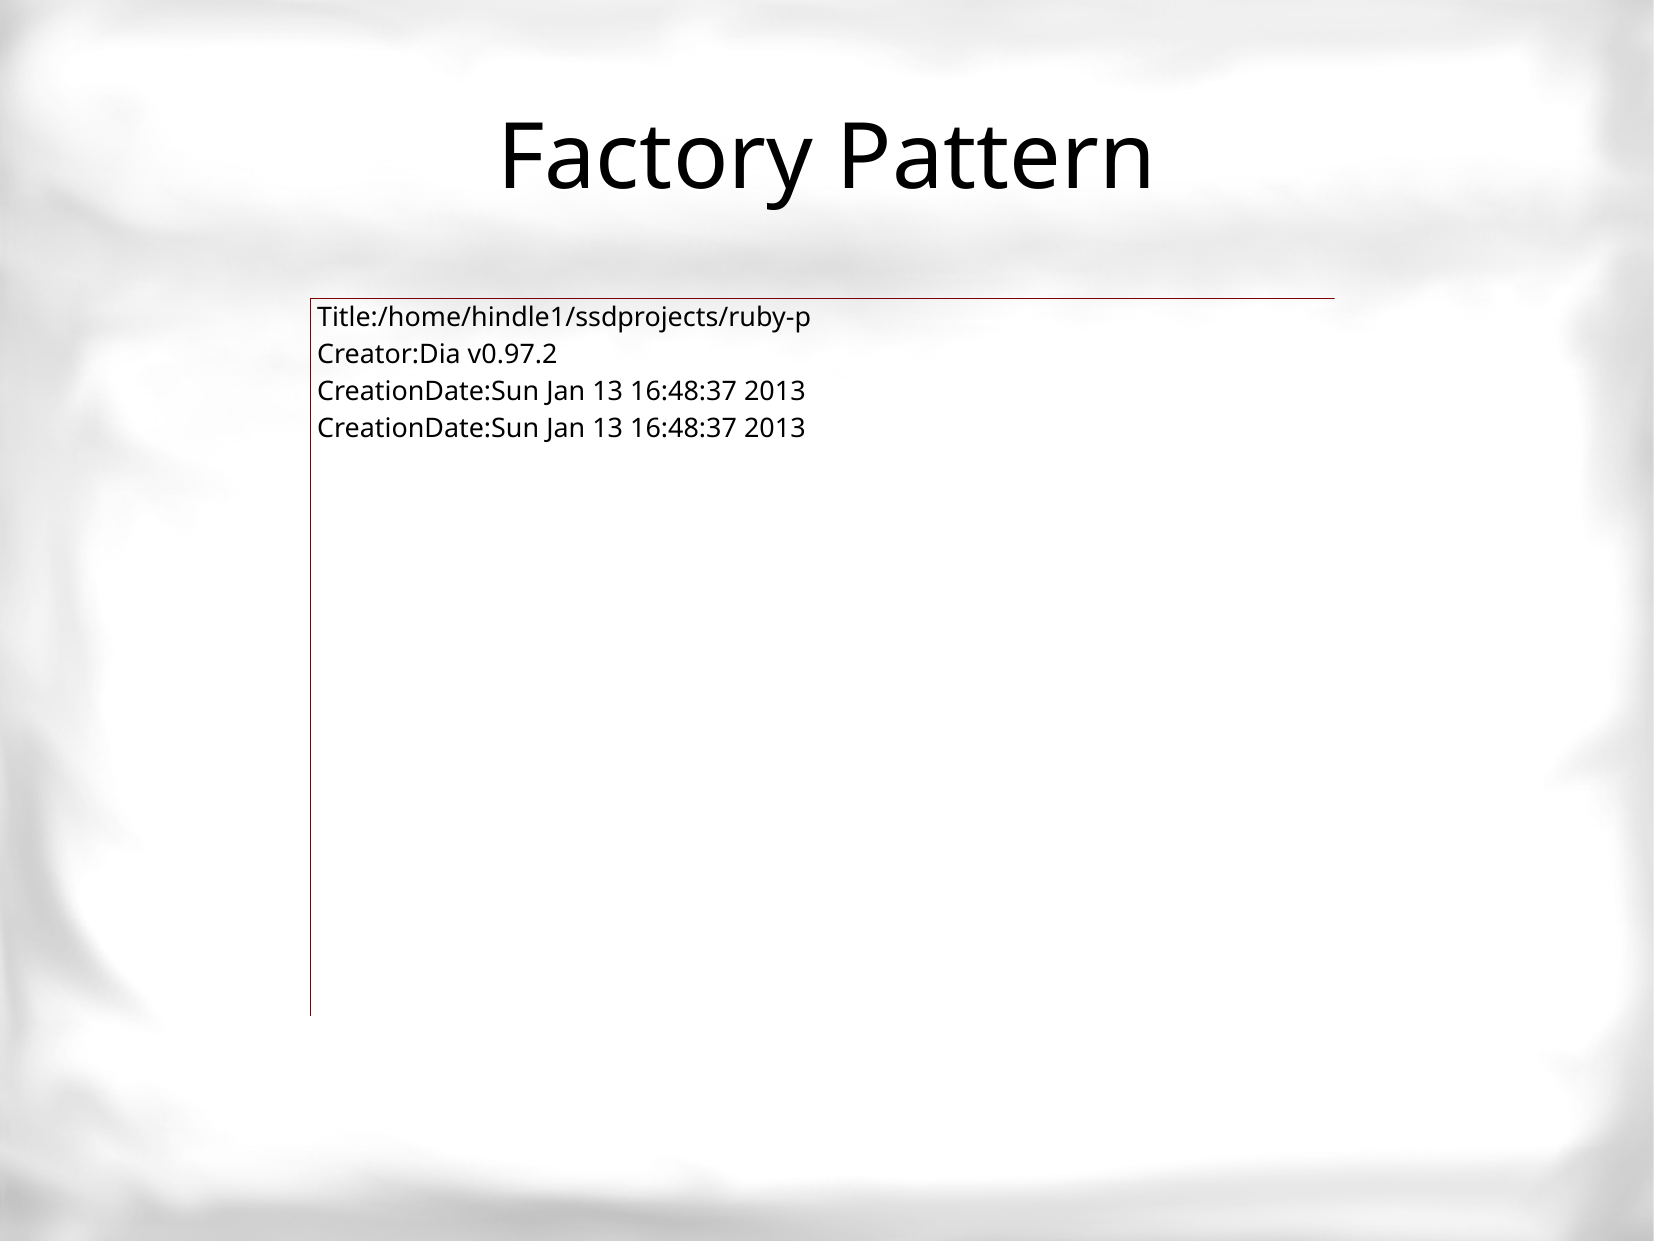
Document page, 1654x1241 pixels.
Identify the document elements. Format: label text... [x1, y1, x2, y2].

picture [0, 0, 1654, 1241]
title Factory Pattern [82, 49, 1571, 257]
